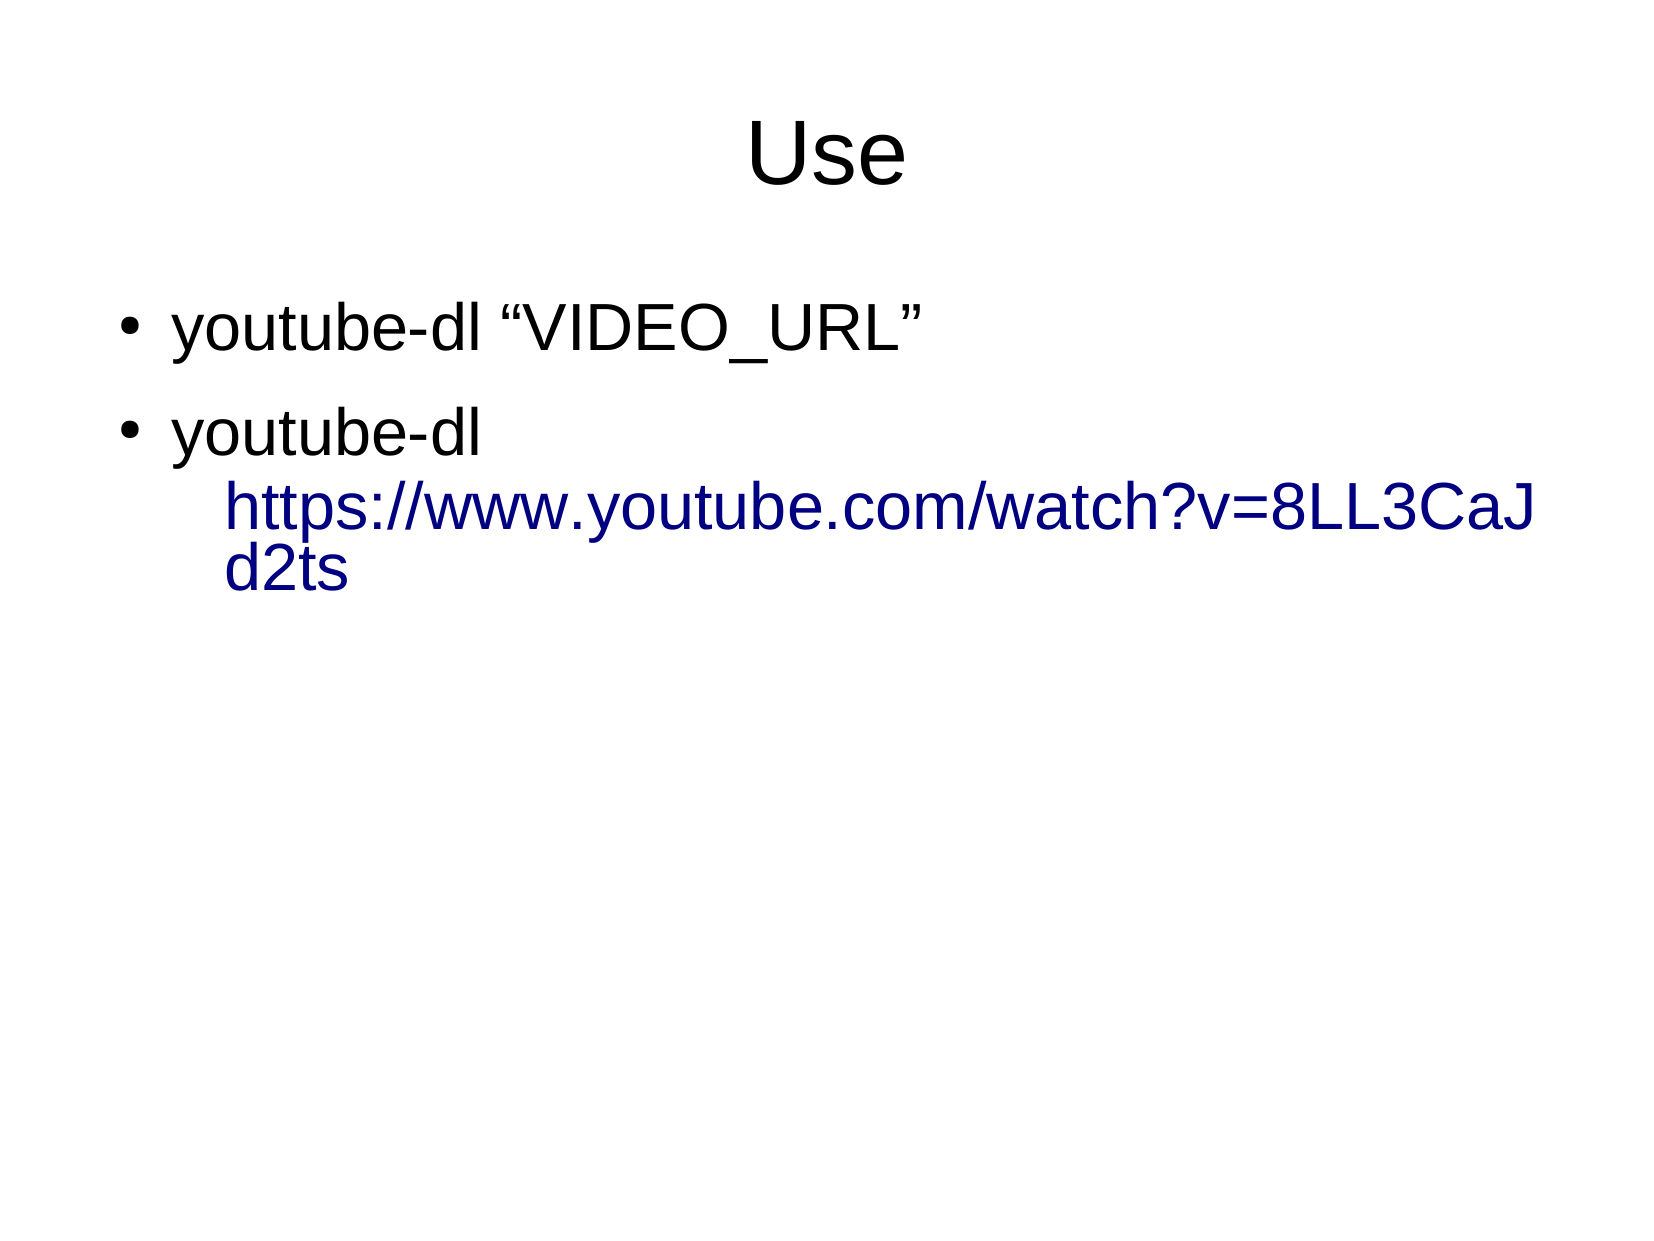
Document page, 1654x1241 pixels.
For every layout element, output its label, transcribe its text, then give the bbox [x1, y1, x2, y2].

title Use [82, 49, 1571, 257]
list youtube-dl “VIDEO_URL” youtube-dlhttps://www.youtube.com/watch?v=8LL3CaJd2ts [82, 290, 1571, 1010]
